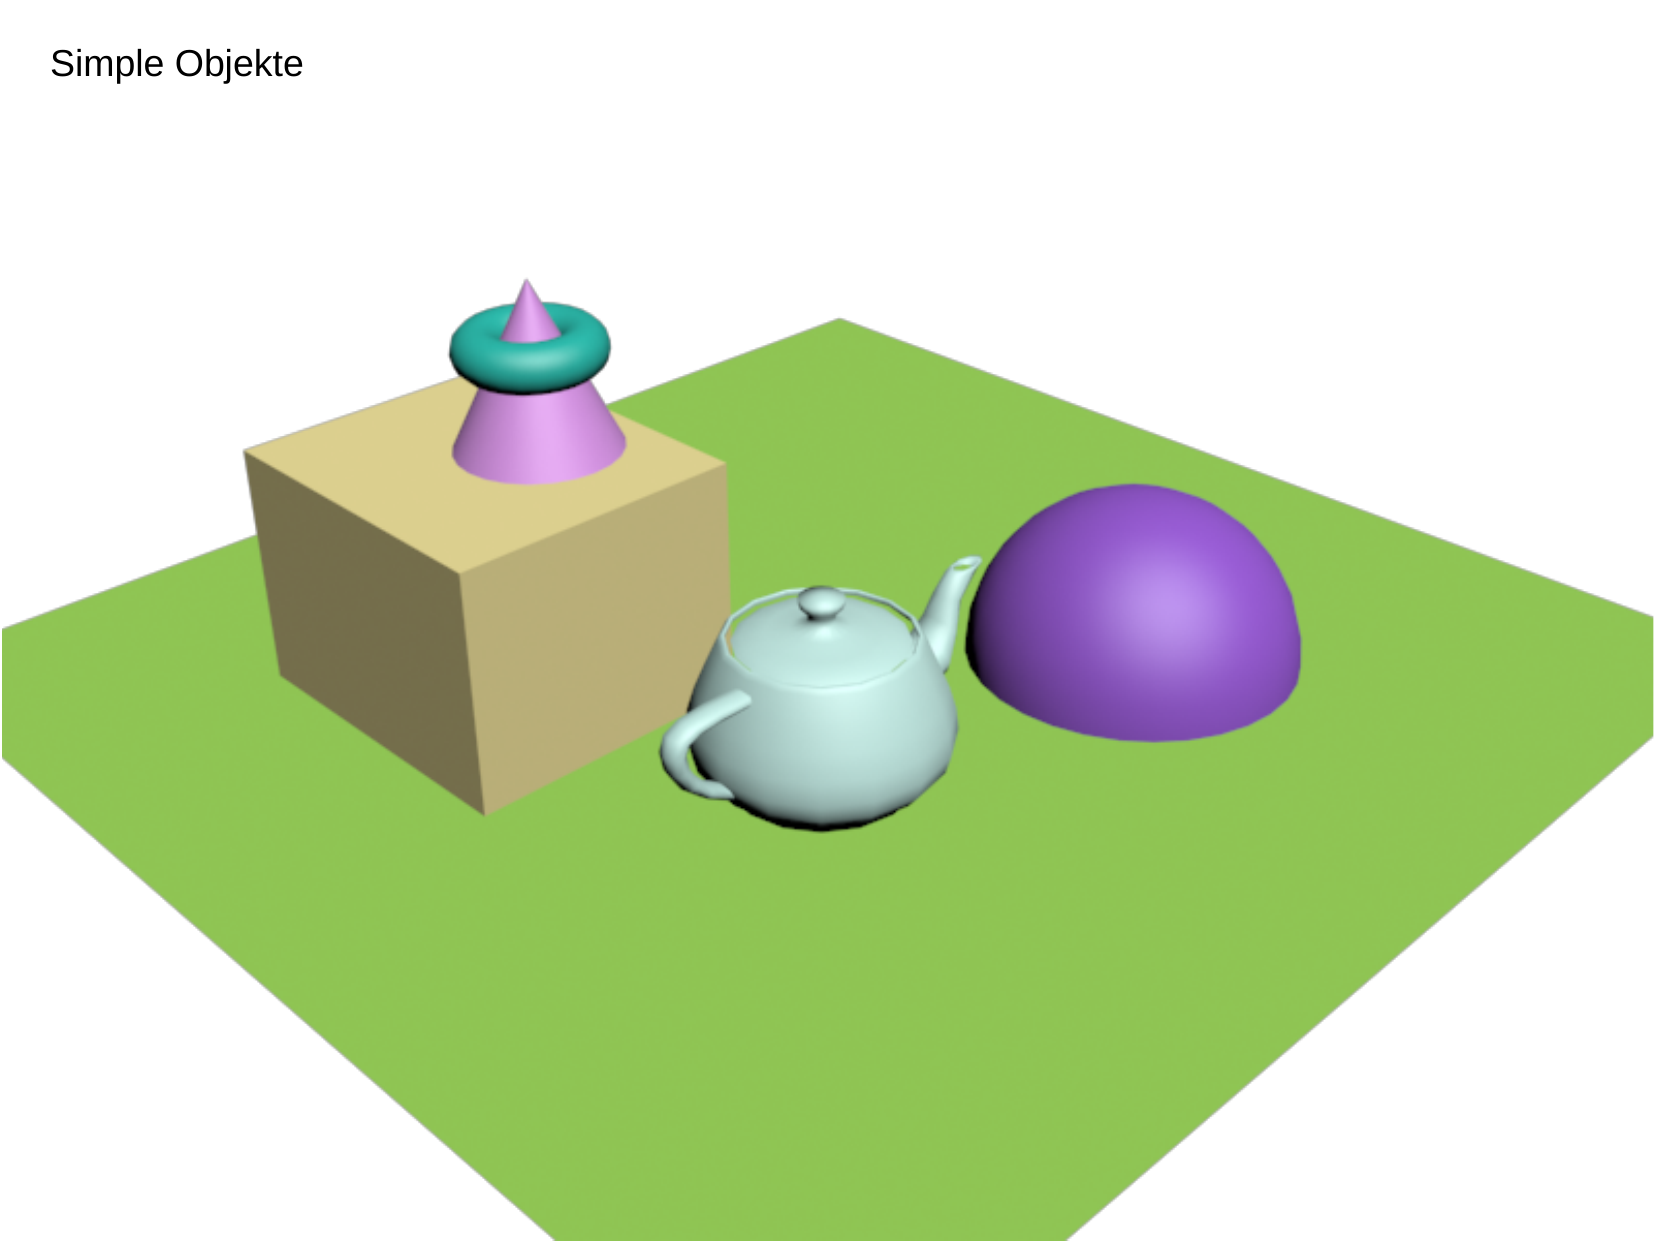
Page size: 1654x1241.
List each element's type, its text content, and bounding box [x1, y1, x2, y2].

text_box Simple Objekte [35, 35, 603, 93]
picture [2, 1, 1654, 1241]
